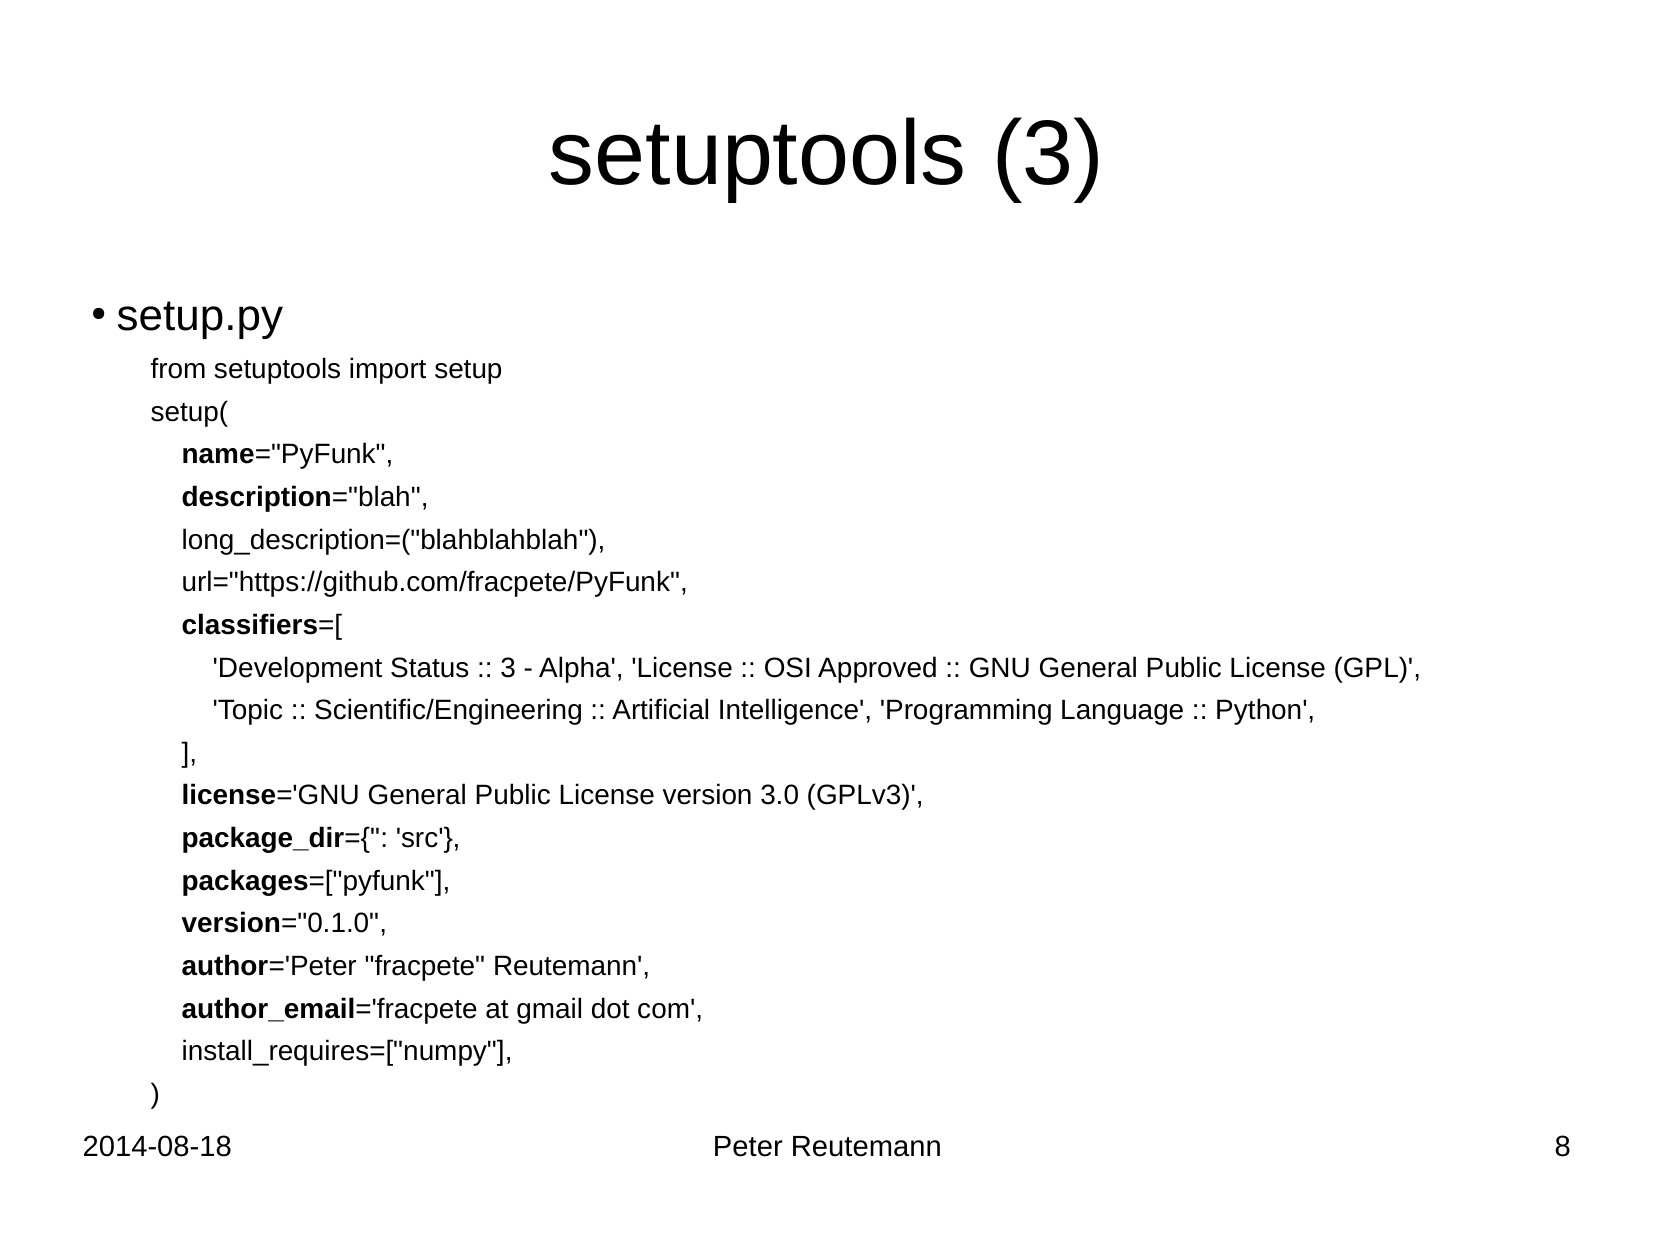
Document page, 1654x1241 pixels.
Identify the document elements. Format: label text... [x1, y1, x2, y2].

title setuptools (3) [82, 49, 1571, 257]
list setup.py from setuptools import setup setup( name="PyFunk", description="blah", long_description=("blahblahblah"), url="https://github.com/fracpete/PyFunk", classifiers=[ 'Development Status :: 3 - Alpha', 'License :: OSI Approved :: GNU General Public License (GPL)', 'Topic :: Scientific/Engineering :: Artificial Intelligence', 'Programming Language :: Python', ], license='GNU General Public License version 3.0 (GPLv3)', package_dir={'': 'src'}, packages=["pyfunk"], version="0.1.0", author='Peter "fracpete" Reutemann', author_email='fracpete at gmail dot com', install_requires=["numpy"], ) [82, 290, 1538, 1117]
